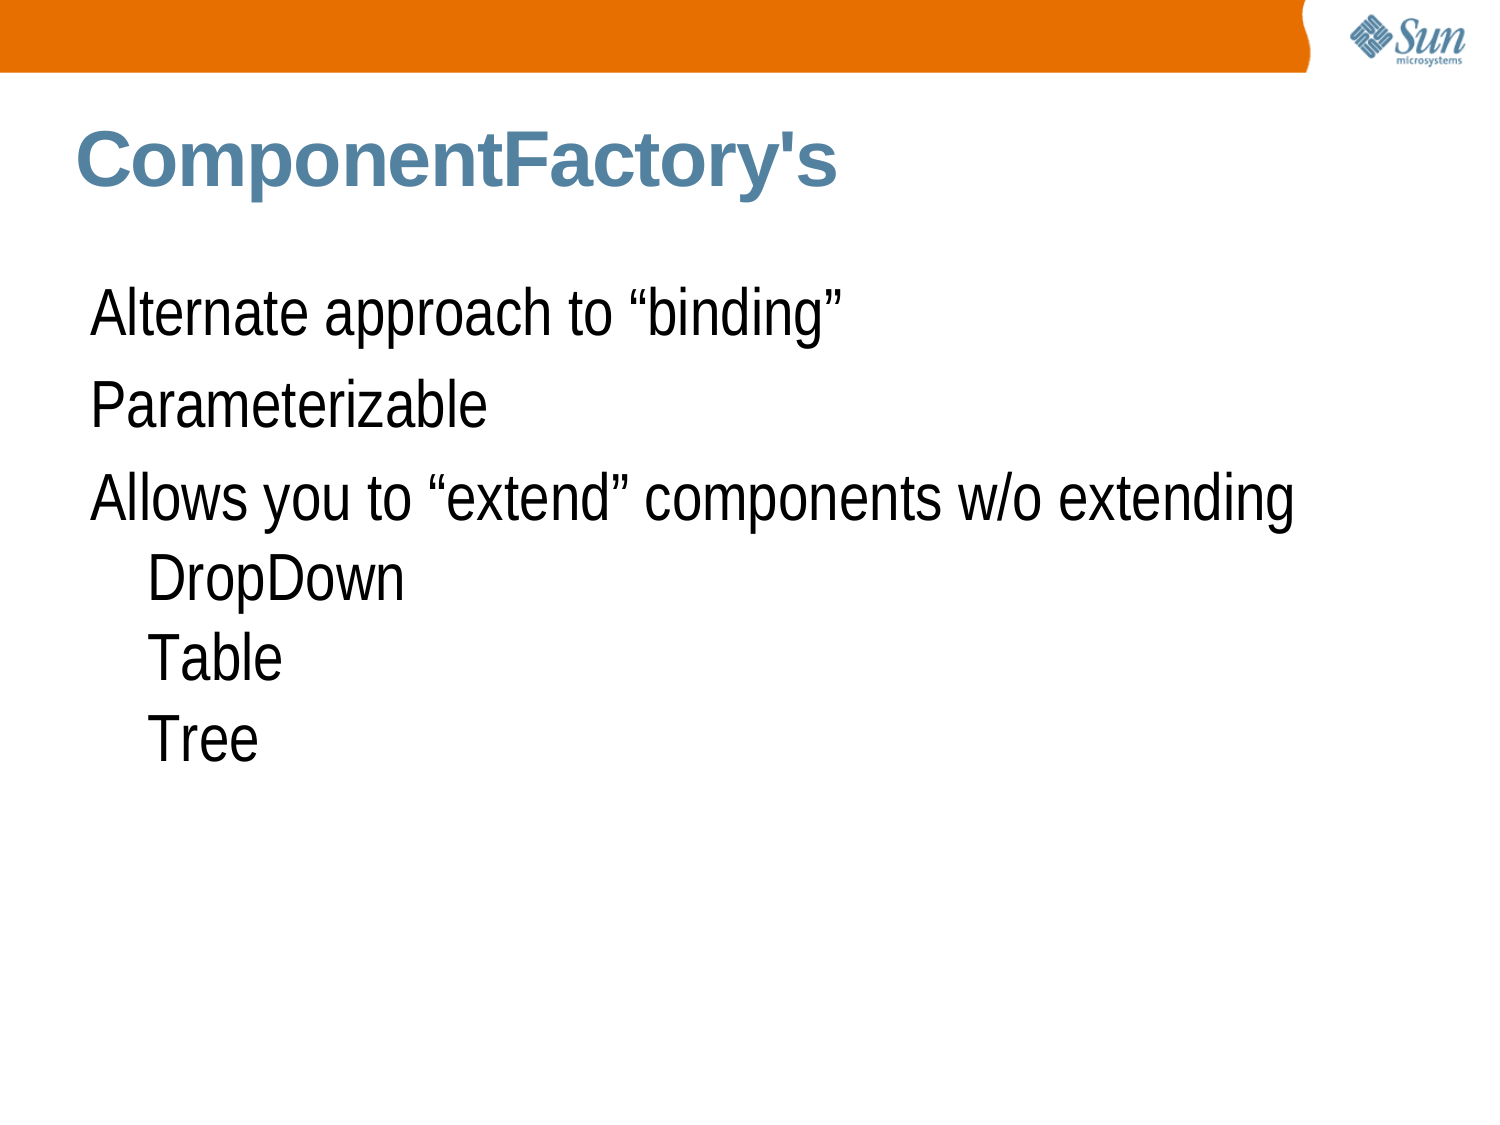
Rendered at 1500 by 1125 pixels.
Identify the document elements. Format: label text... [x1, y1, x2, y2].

picture [0, 0, 1500, 75]
title ComponentFactory's [75, 122, 1437, 227]
list Alternate approach to “binding” Parameterizable Allows you to “extend” components w/o extending DropDown Table Tree [70, 283, 1426, 826]
